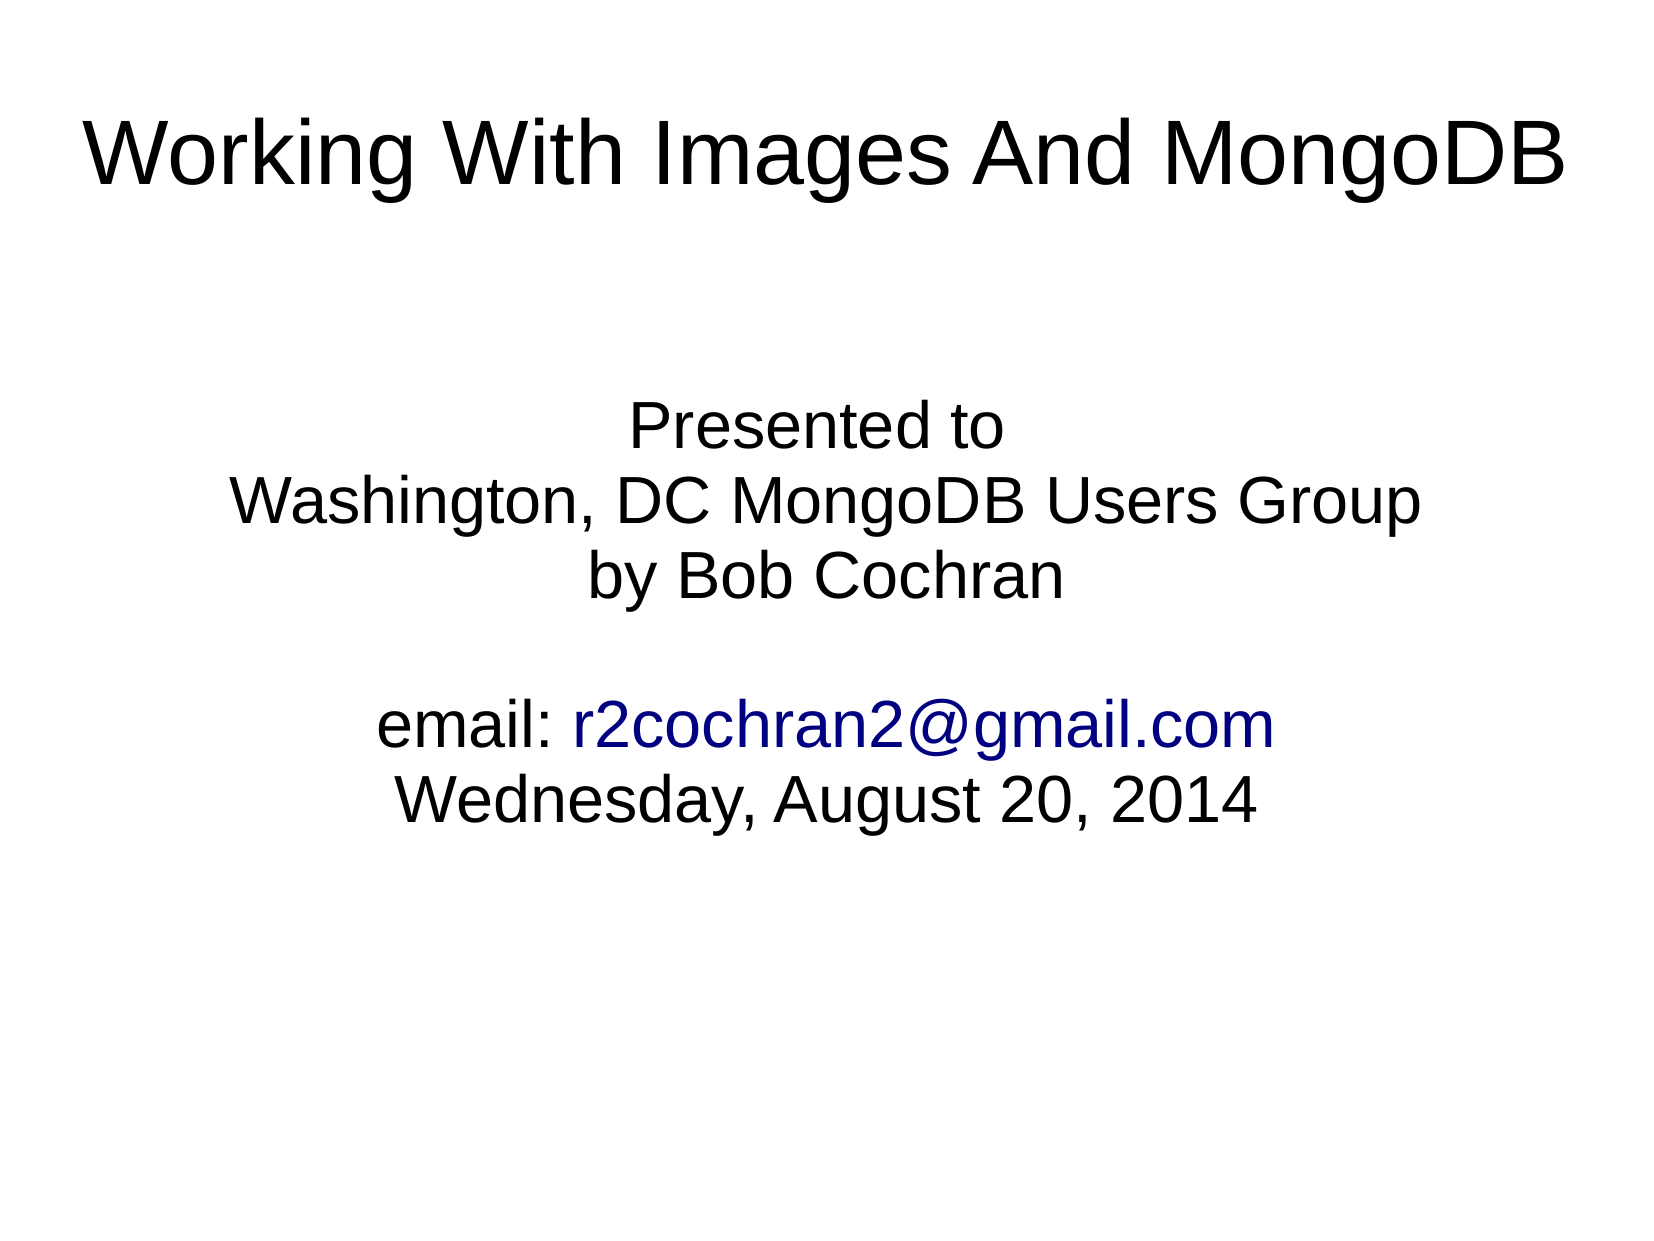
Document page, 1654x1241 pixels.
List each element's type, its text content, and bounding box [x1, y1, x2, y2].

title Working With Images And MongoDB [82, 49, 1571, 257]
subtitle Presented to Washington, DC MongoDB Users Group by Bob Cochran email: r2cochran2@gmail.com Wednesday, August 20, 2014 [82, 290, 1571, 1010]
